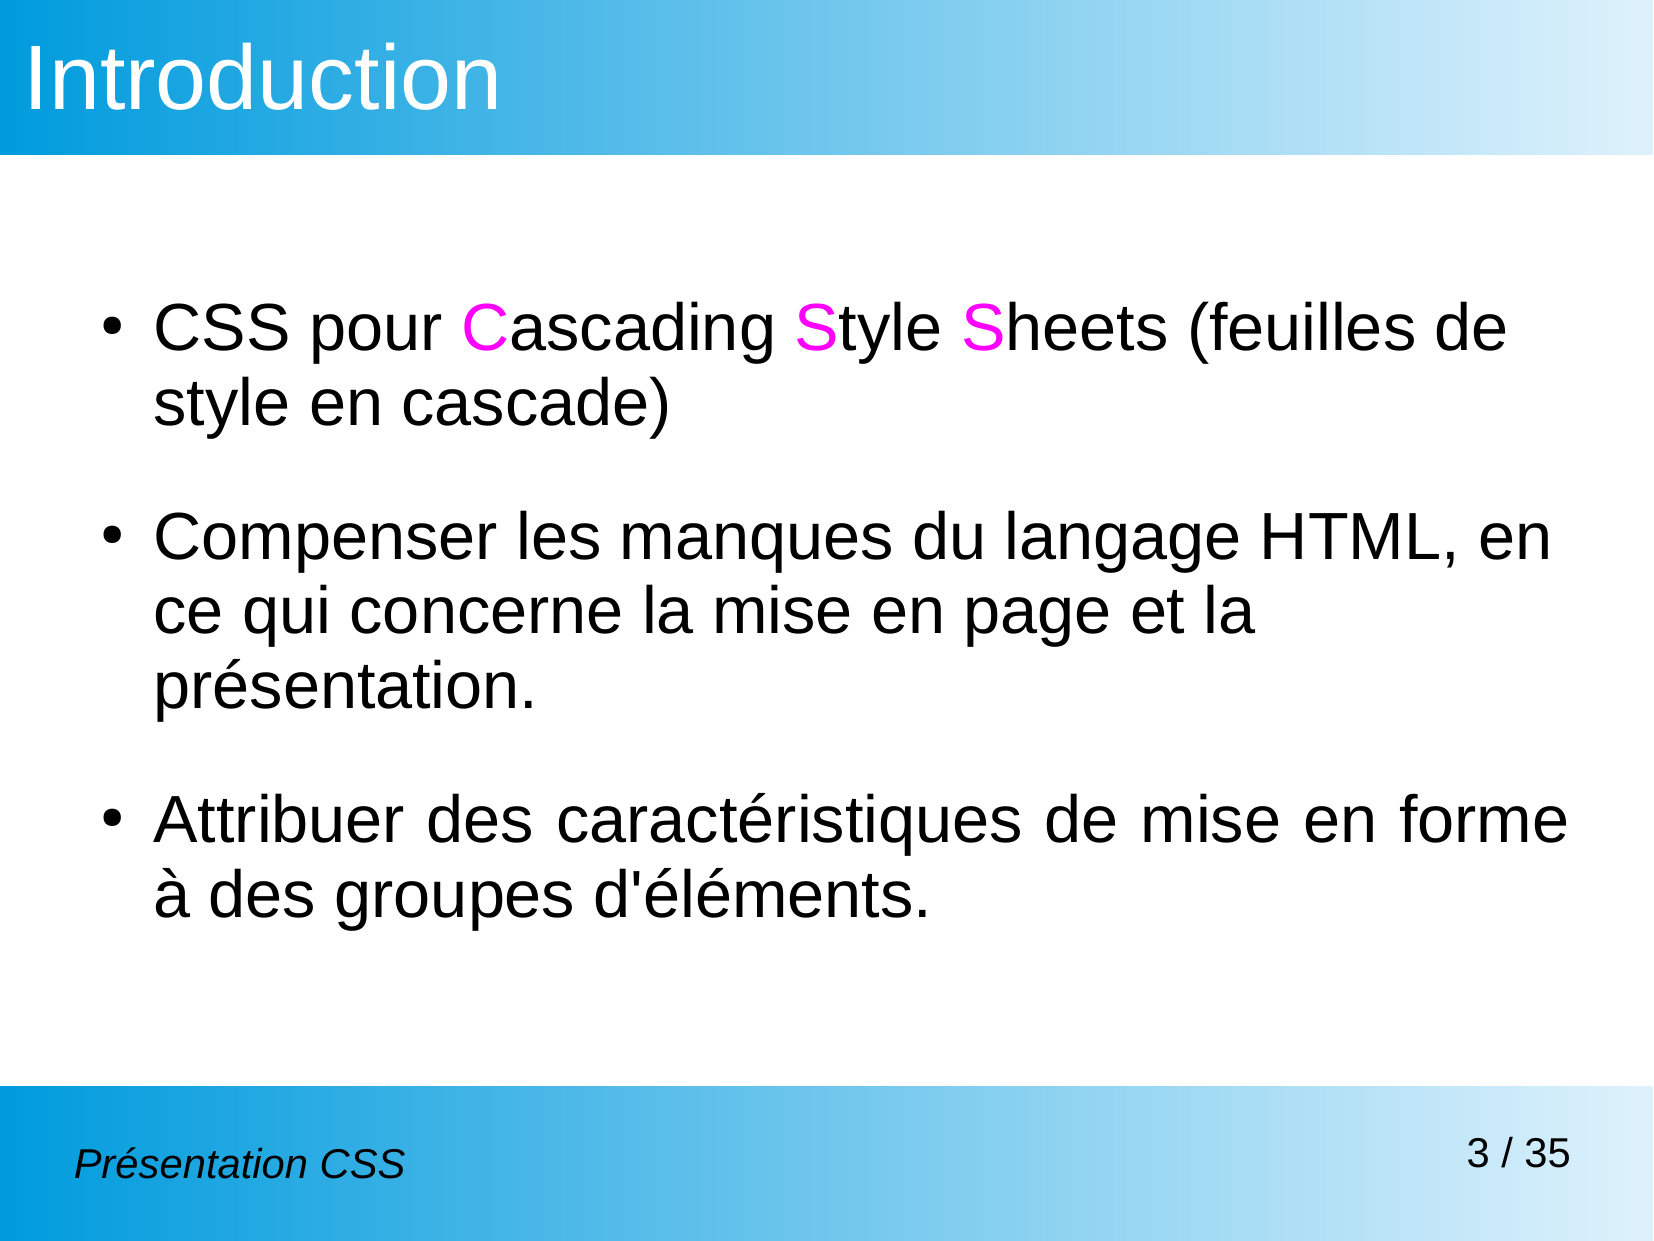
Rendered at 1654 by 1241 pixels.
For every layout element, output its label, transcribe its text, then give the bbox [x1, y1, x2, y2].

title Introduction [23, 25, 1512, 130]
list CSS pour Cascading Style Sheets (feuilles de style en cascade) Compenser les manques du langage HTML, en ce qui concerne la mise en page et la présentation. Attribuer des caractéristiques de mise en forme à des groupes d'éléments. [82, 290, 1571, 1010]
